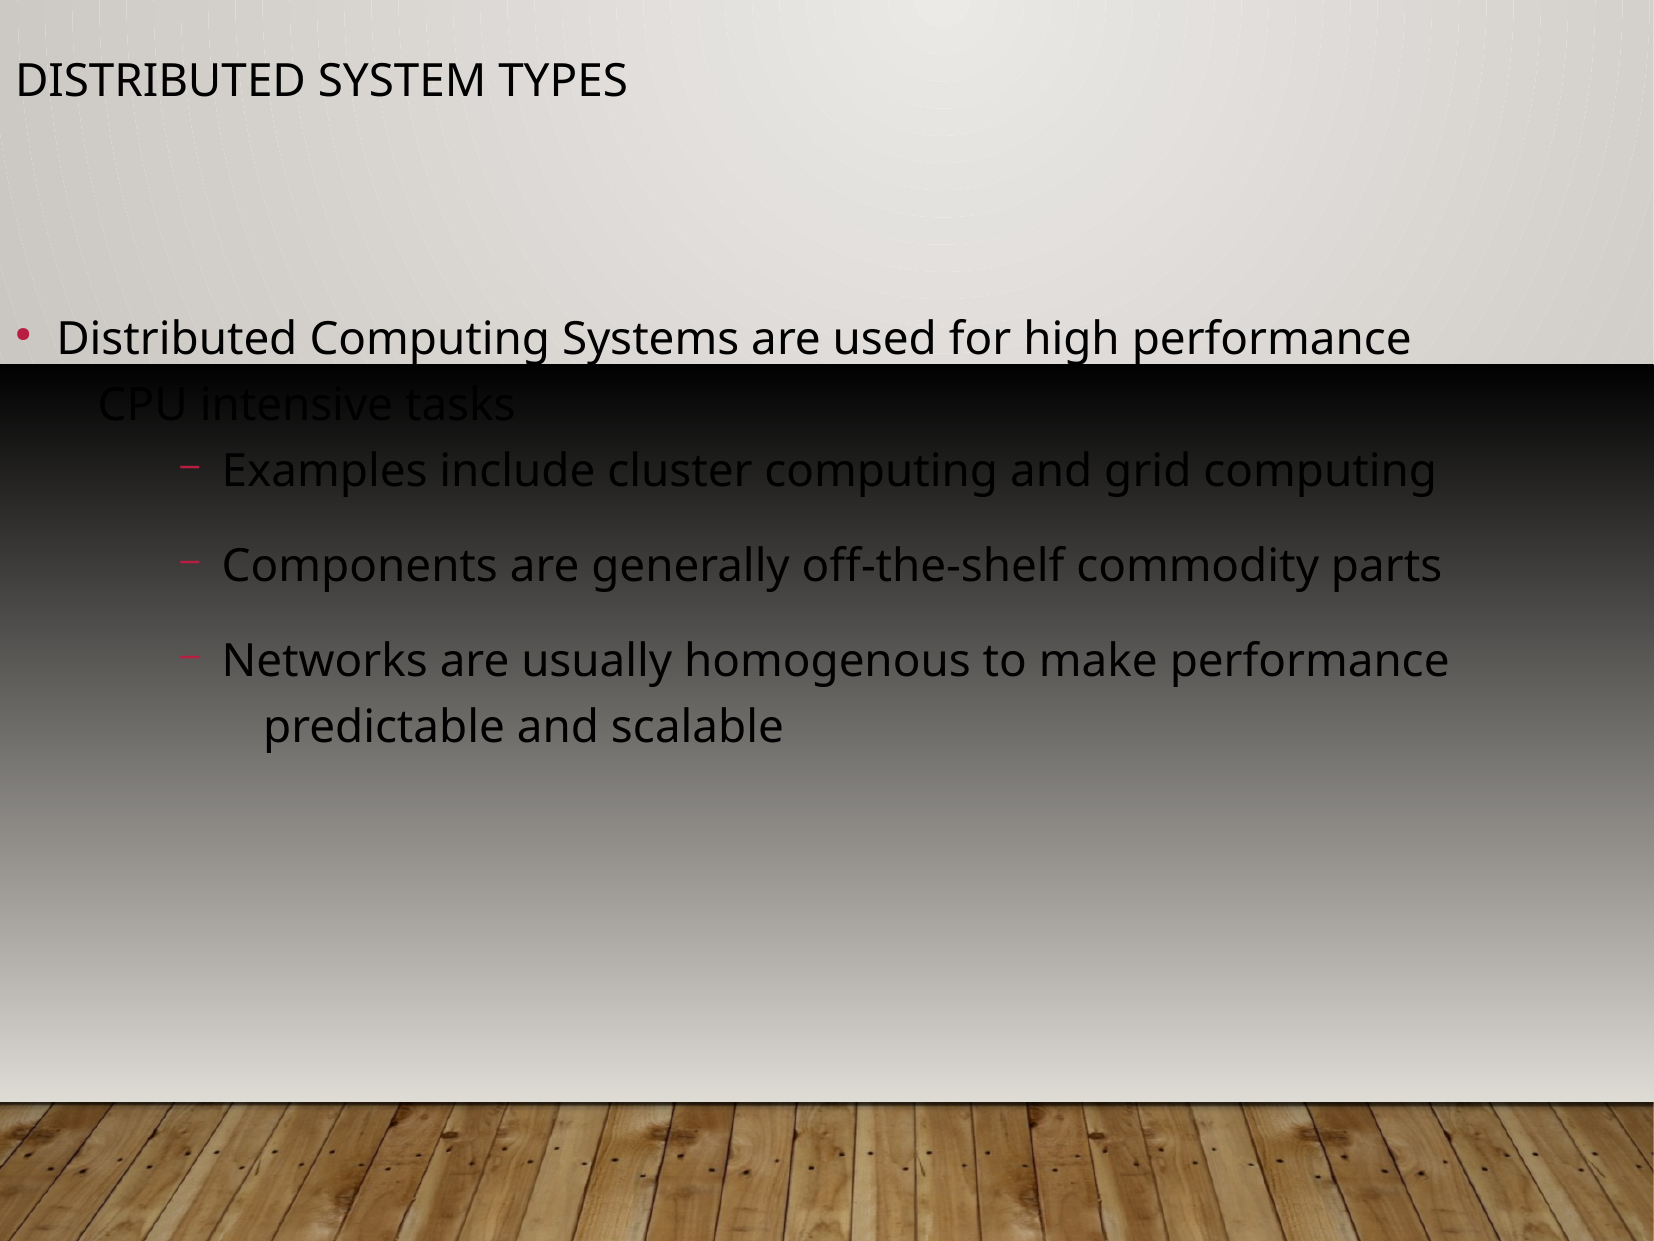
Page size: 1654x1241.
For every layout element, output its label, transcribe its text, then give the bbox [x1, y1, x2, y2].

title Distributed System Types [0, 49, 1489, 257]
list Distributed Computing Systems are used for high performance CPU intensive tasks Examples include cluster computing and grid computing Components are generally off-the-shelf commodity parts Networks are usually homogenous to make performance predictable and scalable [0, 290, 1489, 1010]
